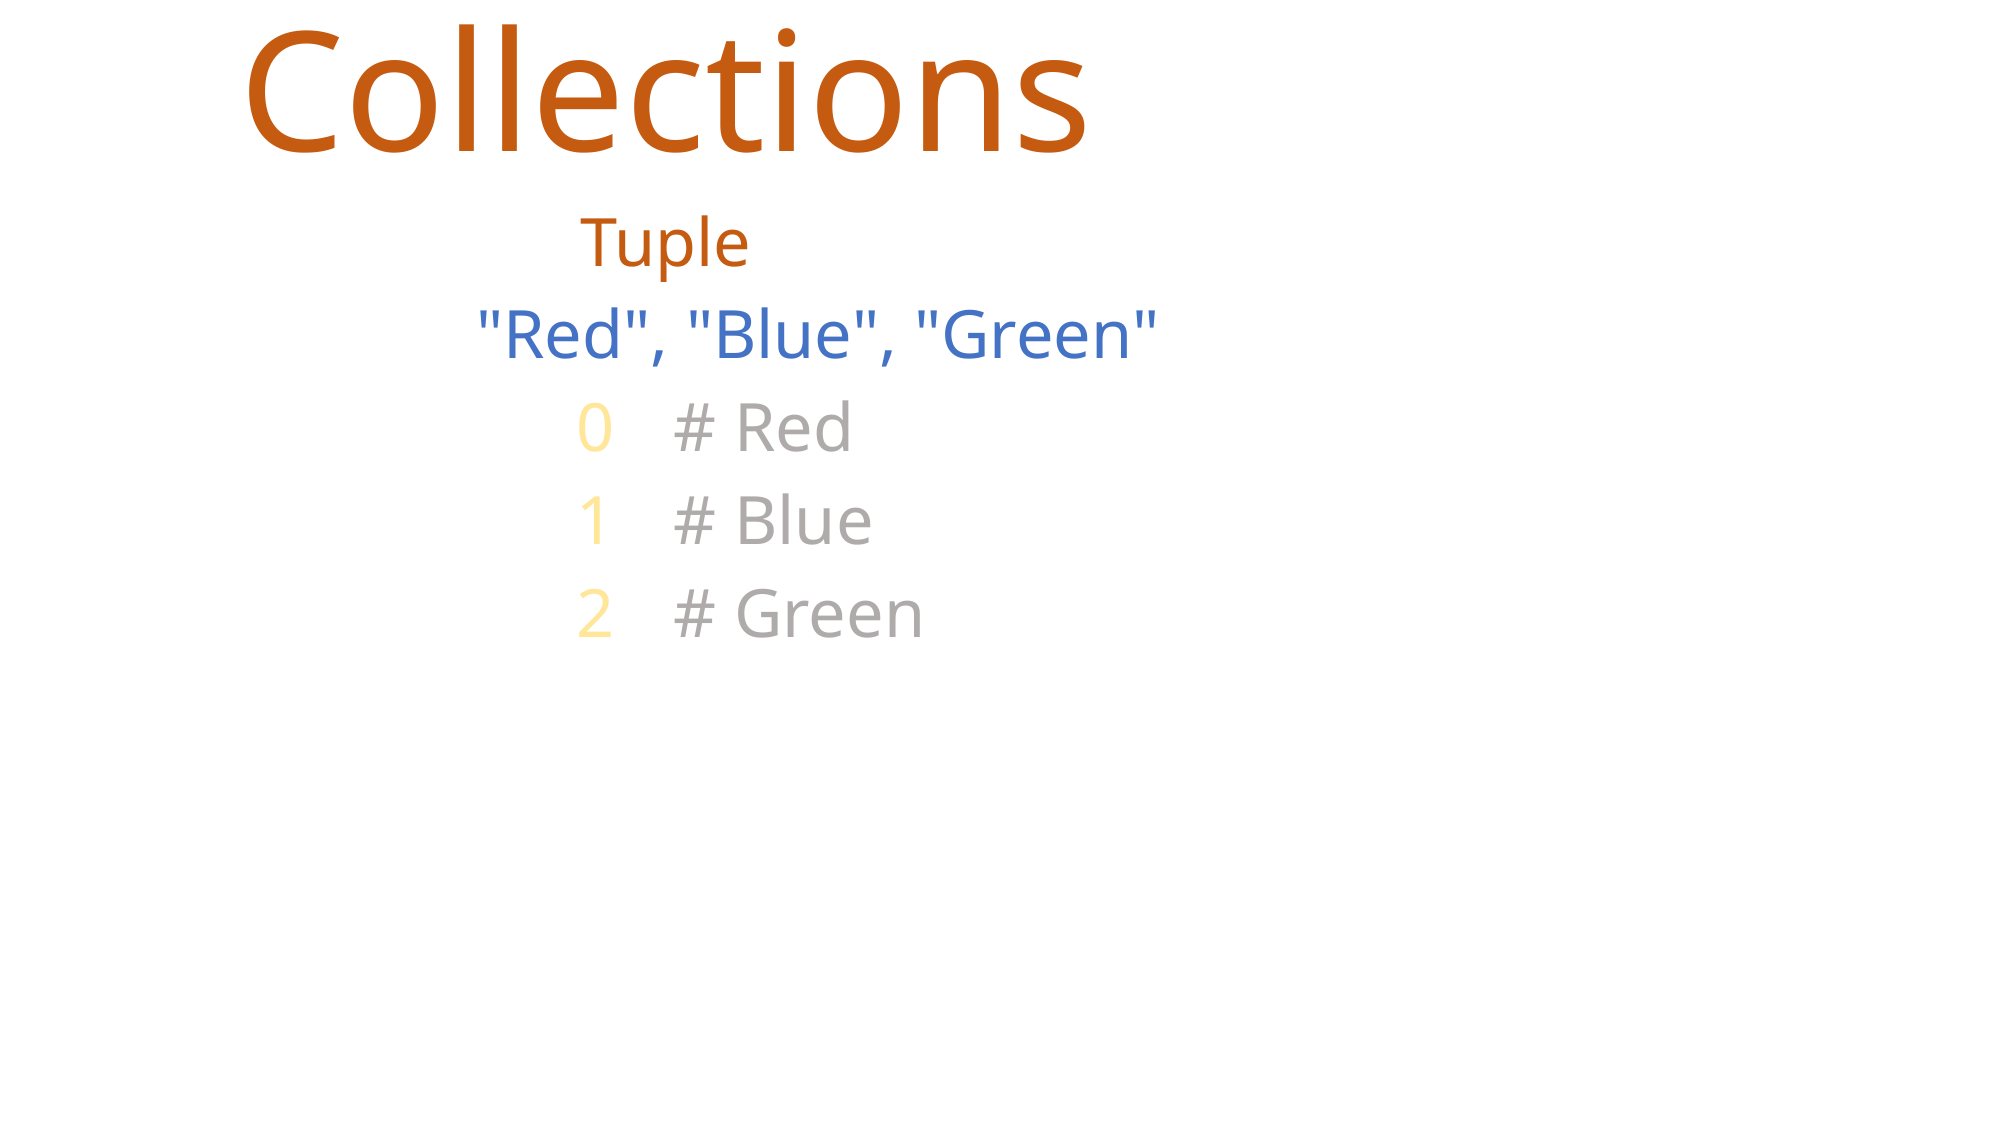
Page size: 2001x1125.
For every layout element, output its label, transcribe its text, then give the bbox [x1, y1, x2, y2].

list Collections Tuple colours = ("Red", "Blue", "Green") print(colours[0]) # Red print(colours[1]) # Blue print(colours[2]) # Green [137, 0, 1863, 1014]
